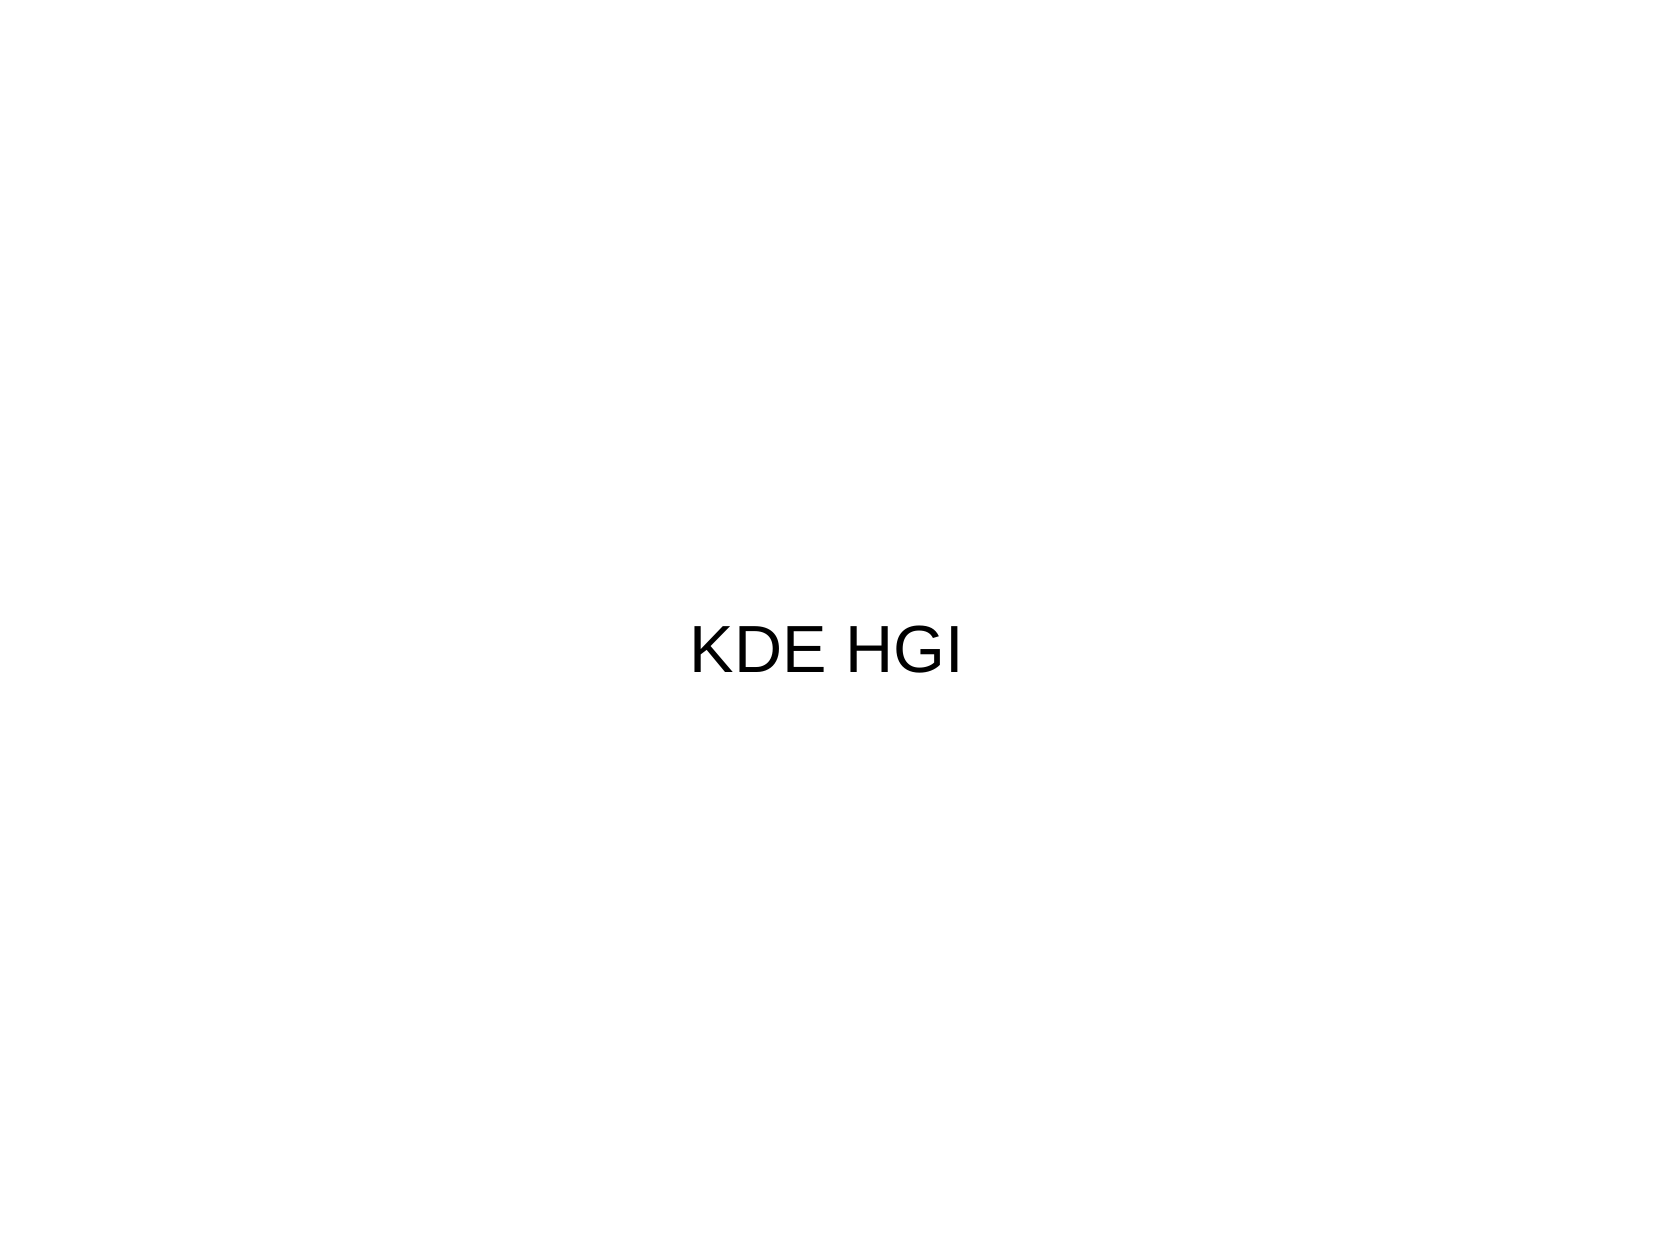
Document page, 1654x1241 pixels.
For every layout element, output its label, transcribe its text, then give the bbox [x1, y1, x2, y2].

subtitle KDE HGI [82, 290, 1571, 1010]
